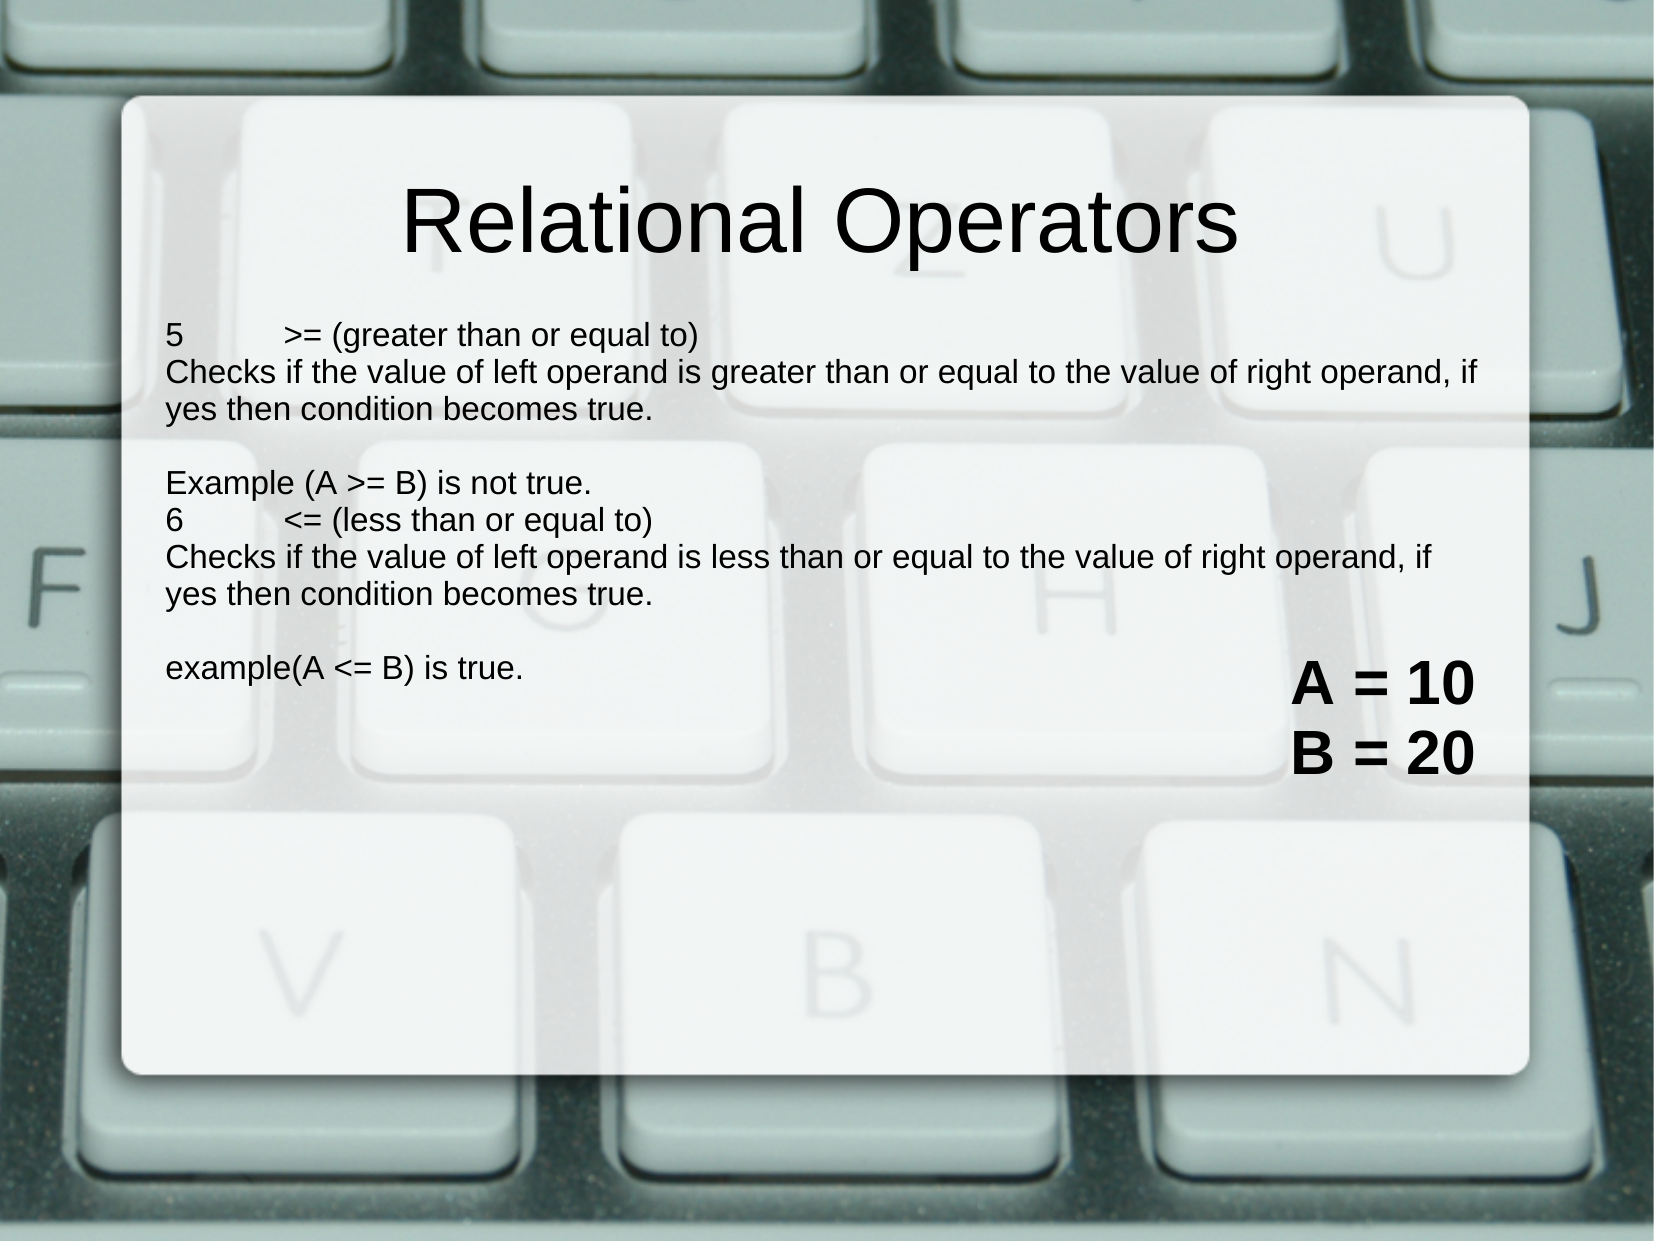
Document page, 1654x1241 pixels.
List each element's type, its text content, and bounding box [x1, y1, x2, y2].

title Relational Operators [135, 117, 1506, 325]
text_box 5 >= (greater than or equal to) Checks if the value of left operand is greater than or equal to the value of right operand, if yes then condition becomes true. Example (A >= B) is not true. 6 <= (less than or equal to) Checks if the value of left operand is less than or equal to the value of right operand, if yes then condition becomes true. example(A <= B) is true. [165, 316, 1654, 875]
text_box A = 10 B = 20 [1290, 648, 1477, 792]
picture [0, 0, 1654, 1241]
